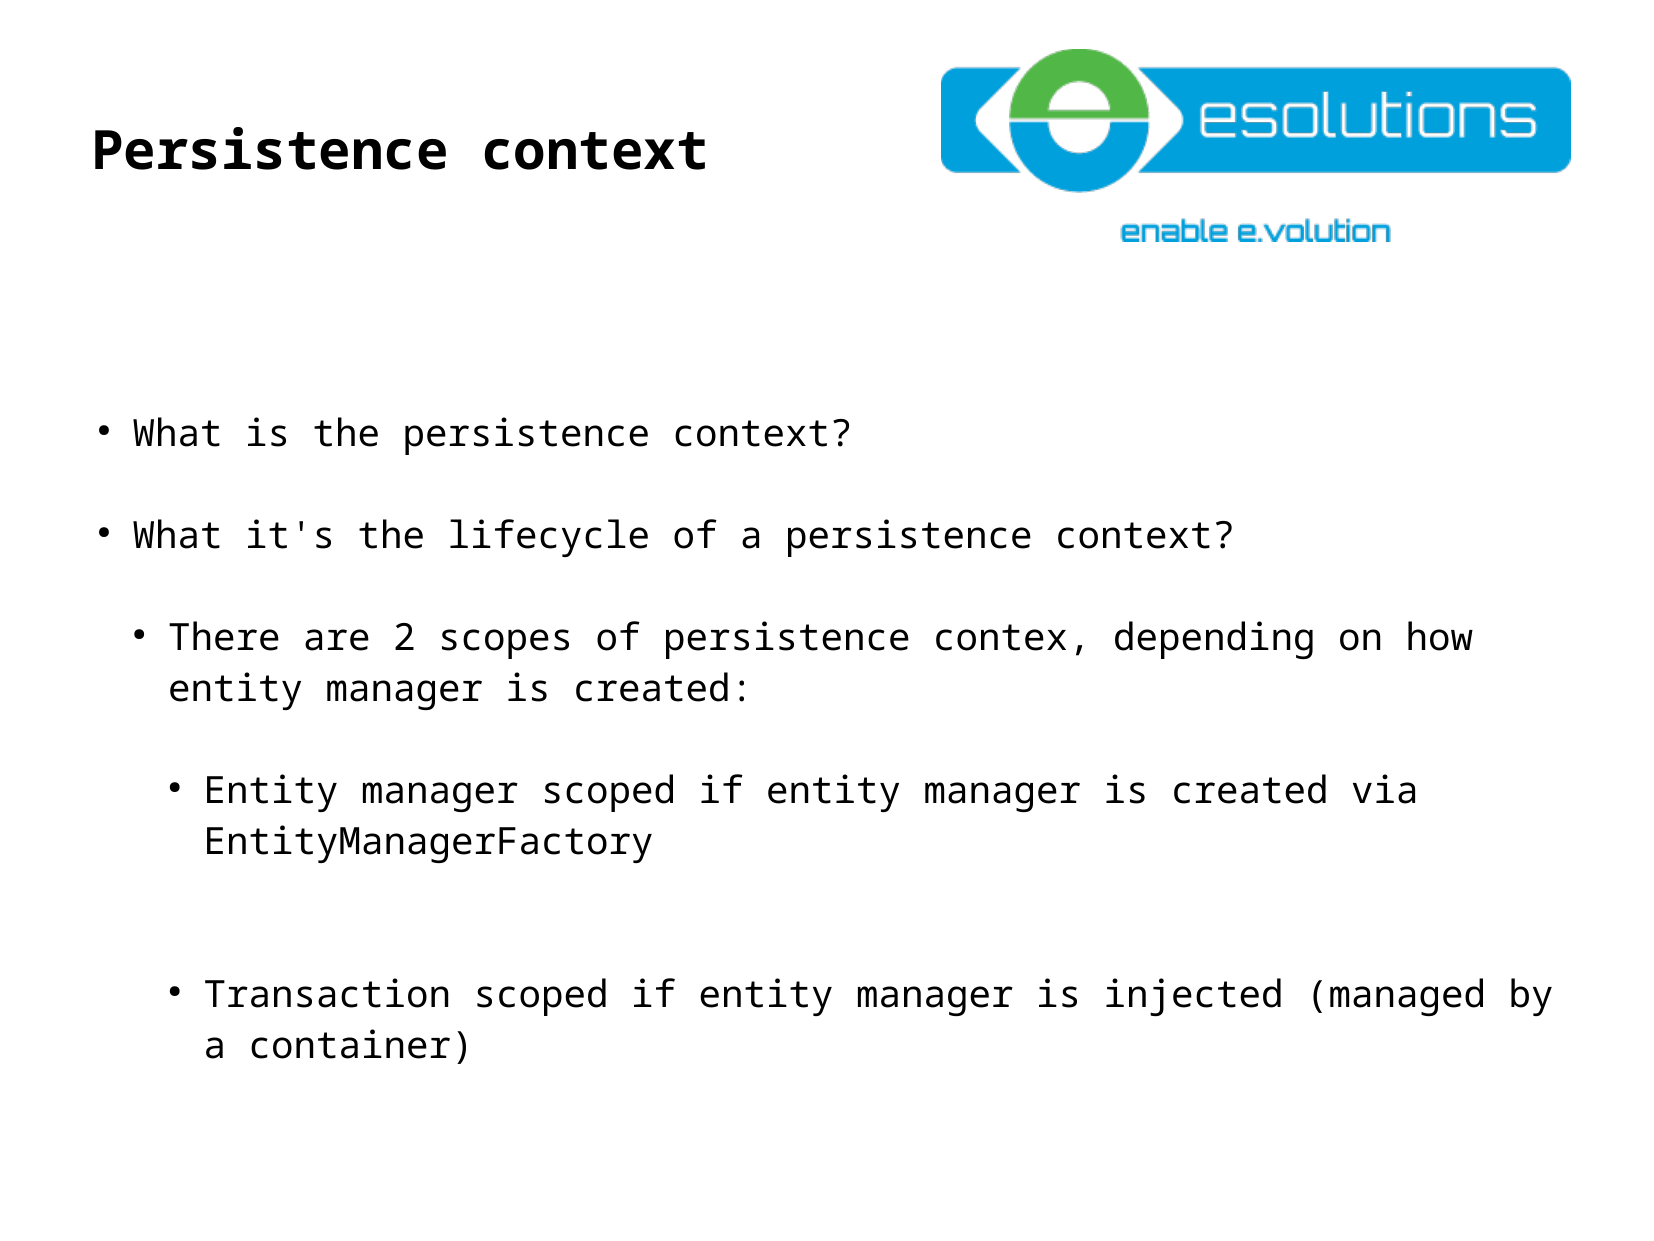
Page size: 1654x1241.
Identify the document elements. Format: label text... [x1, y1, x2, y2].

picture [1242, 228, 1252, 232]
picture [1406, 103, 1412, 137]
picture [1242, 103, 1277, 137]
picture [1146, 228, 1155, 242]
picture [941, 49, 1571, 242]
picture [1376, 228, 1386, 242]
picture [1460, 103, 1495, 137]
picture [1185, 228, 1195, 238]
picture [1323, 92, 1335, 137]
picture [1201, 103, 1236, 137]
picture [1213, 228, 1224, 232]
title Persistence context [91, 56, 915, 240]
picture [1356, 228, 1367, 238]
picture [1382, 92, 1401, 137]
picture [1419, 103, 1454, 137]
picture [1283, 103, 1318, 137]
picture [1501, 103, 1537, 137]
text_box What is the persistence context? What it's the lifecycle of a persistence context? There are 2 scopes of persistence contex, depending on how entity manager is created: Entity manager scoped if entity manager is created via EntityManagerFactory Transaction scoped if entity manager is injected (managed by a container) [97, 259, 1586, 1216]
picture [1341, 103, 1377, 137]
picture [1126, 228, 1136, 232]
